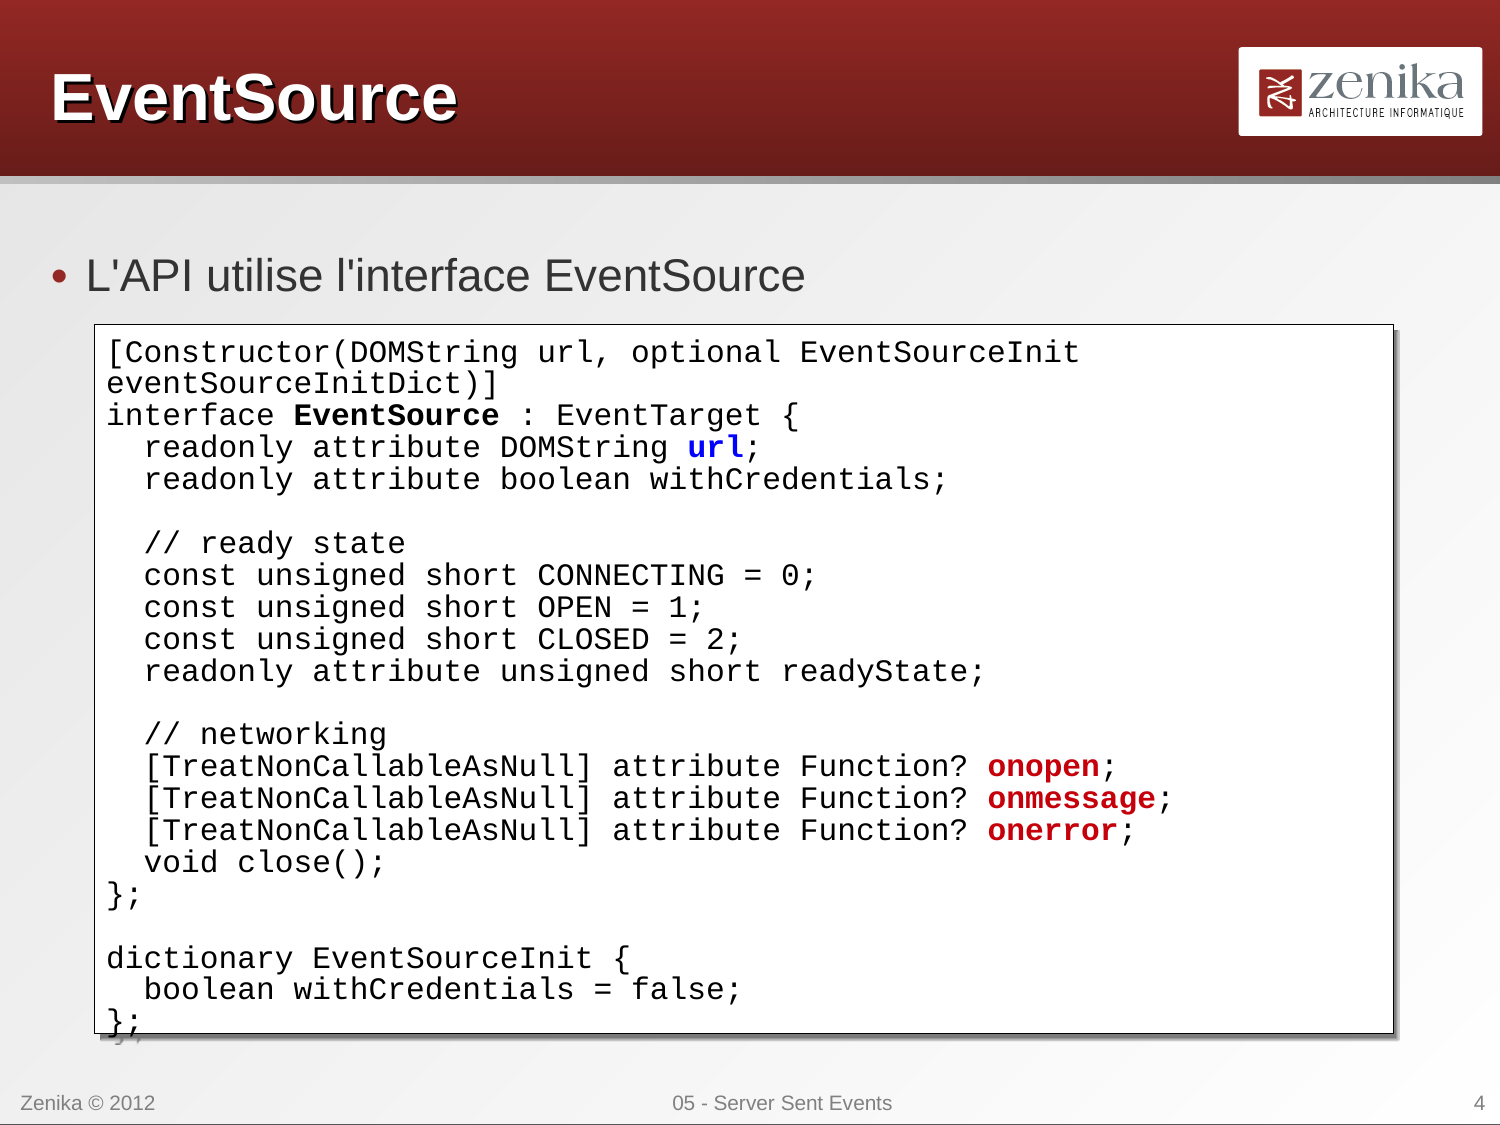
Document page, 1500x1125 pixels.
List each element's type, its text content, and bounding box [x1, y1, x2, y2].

picture [1257, 58, 1464, 125]
title EventSource [50, 15, 1206, 180]
list L'API utilise l'interface EventSource [50, 249, 1435, 1079]
text_box [Constructor(DOMString url, optional EventSourceInit eventSourceInitDict)] interface EventSource : EventTarget { readonly attribute DOMString url; readonly attribute boolean withCredentials; // ready state const unsigned short CONNECTING = 0; const unsigned short OPEN = 1; const unsigned short CLOSED = 2; readonly attribute unsigned short readyState; // networking [TreatNonCallableAsNull] attribute Function? onopen; [TreatNonCallableAsNull] attribute Function? onmessage; [TreatNonCallableAsNull] attribute Function? onerror; void close(); }; dictionary EventSourceInit { boolean withCredentials = false; }; [94, 324, 1394, 1034]
